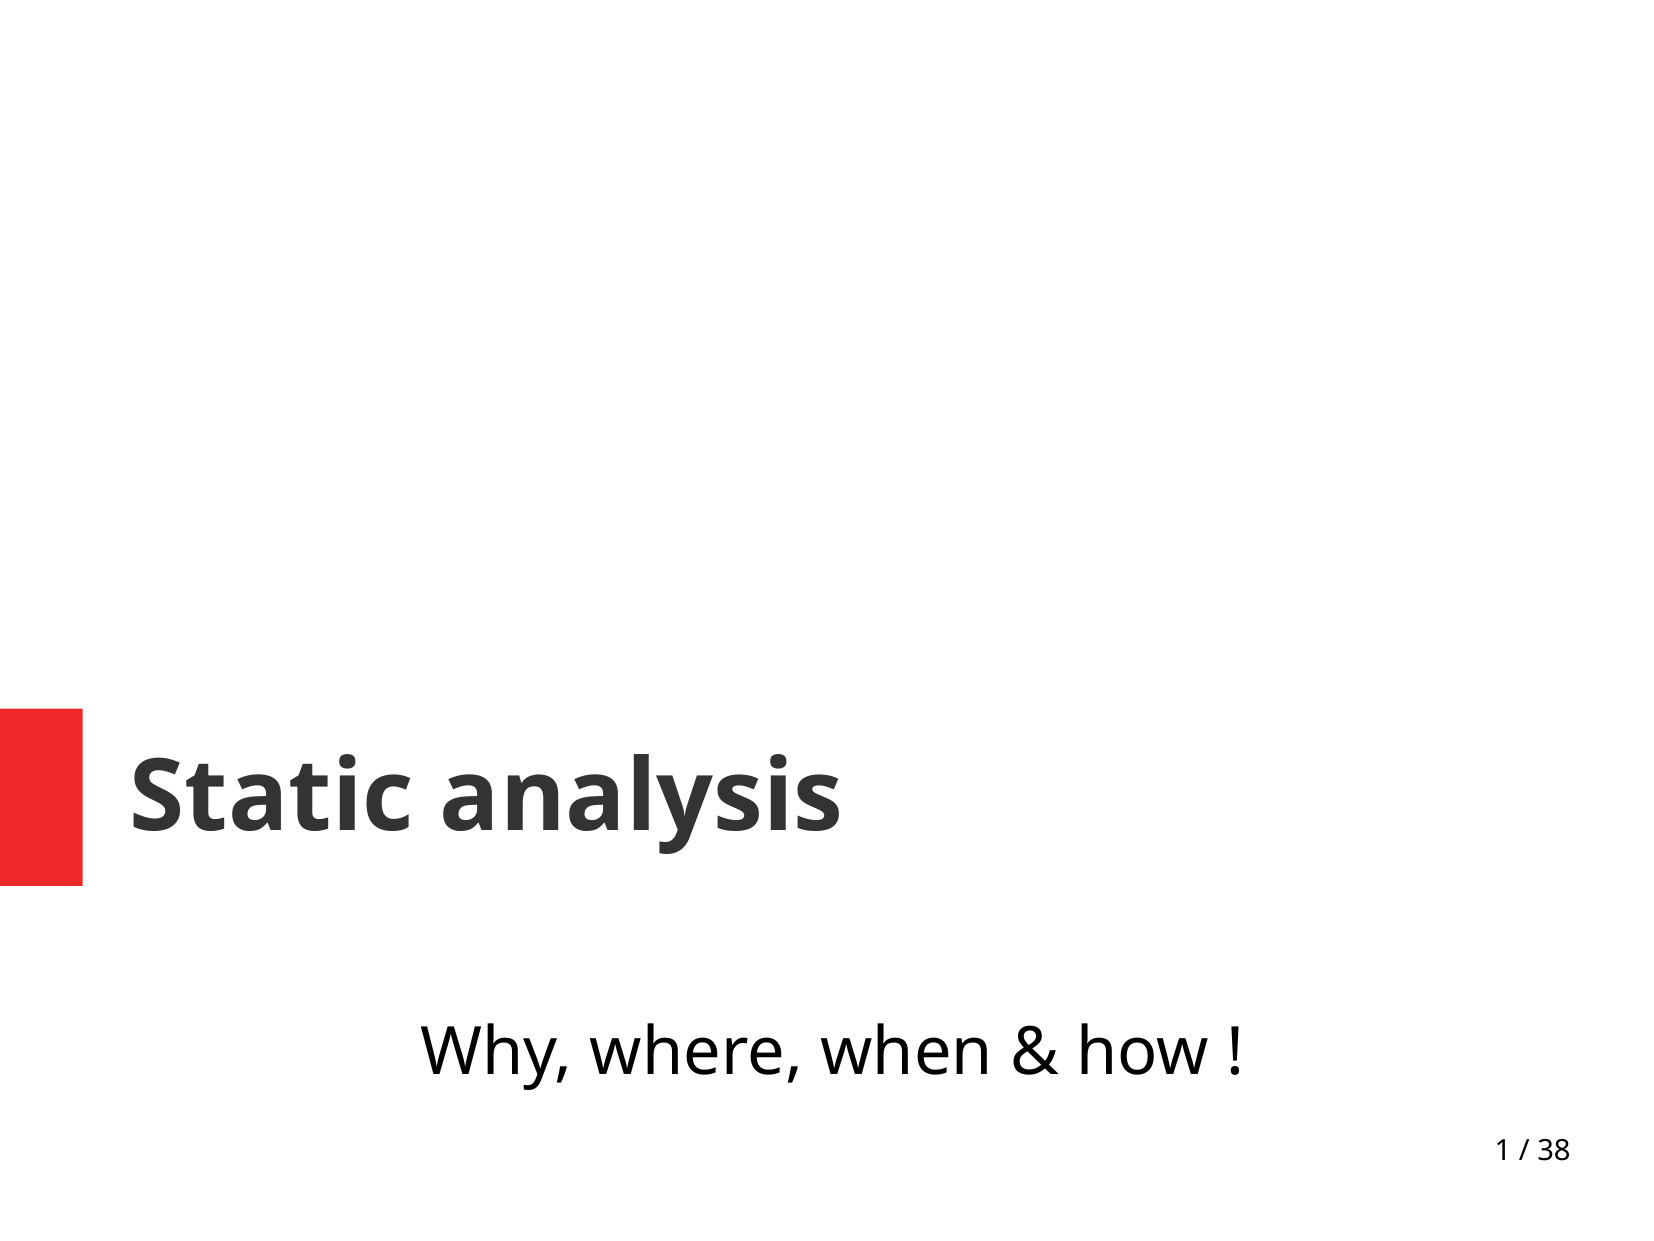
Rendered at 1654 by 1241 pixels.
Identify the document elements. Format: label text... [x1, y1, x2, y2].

subtitle Why, where, when & how ! [129, 968, 1536, 1130]
title Static analysis [129, 673, 1536, 910]
